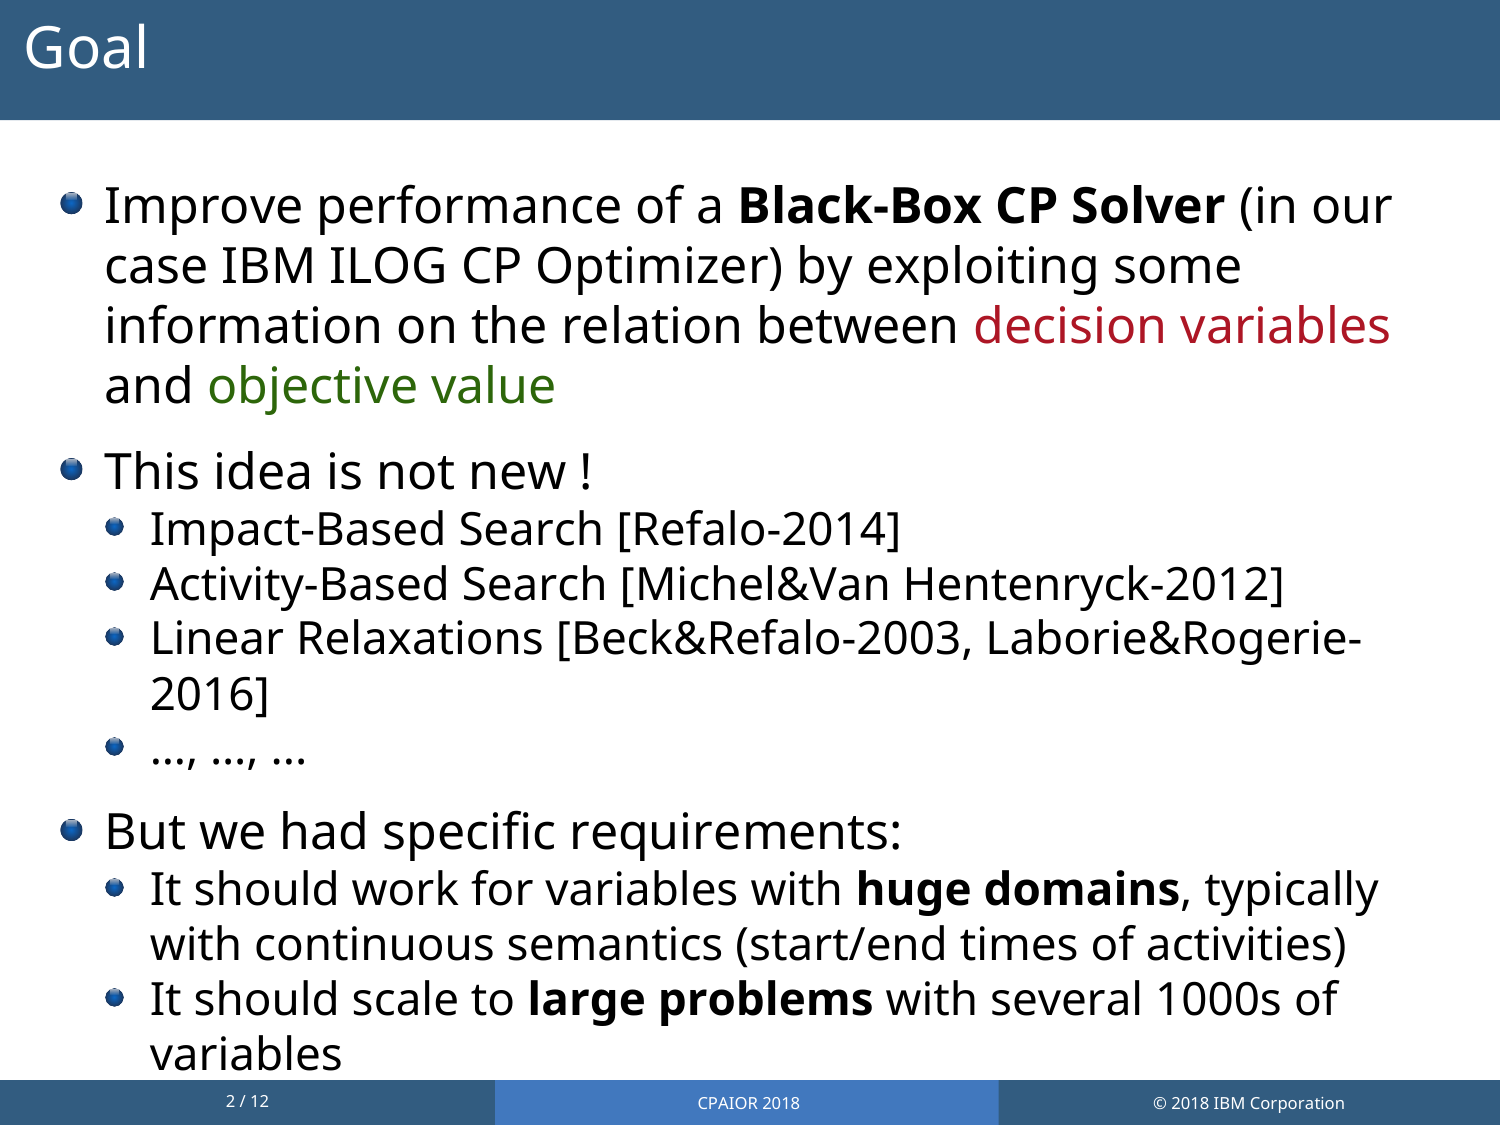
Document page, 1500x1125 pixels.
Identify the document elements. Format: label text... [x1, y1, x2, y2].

title Goal [0, 0, 1500, 121]
list Improve performance of a Black-Box CP Solver (in our case IBM ILOG CP Optimizer) by exploiting some information on the relation between decision variables and objective value This idea is not new ! Impact-Based Search [Refalo-2014] Activity-Based Search [Michel&Van Hentenryck-2012] Linear Relaxations [Beck&Refalo-2003, Laborie&Rogerie-2016] …, …, ... But we had specific requirements: It should work for variables with huge domains, typically with continuous semantics (start/end times of activities) It should scale to large problems with several 1000s of variables [45, 165, 1441, 1036]
